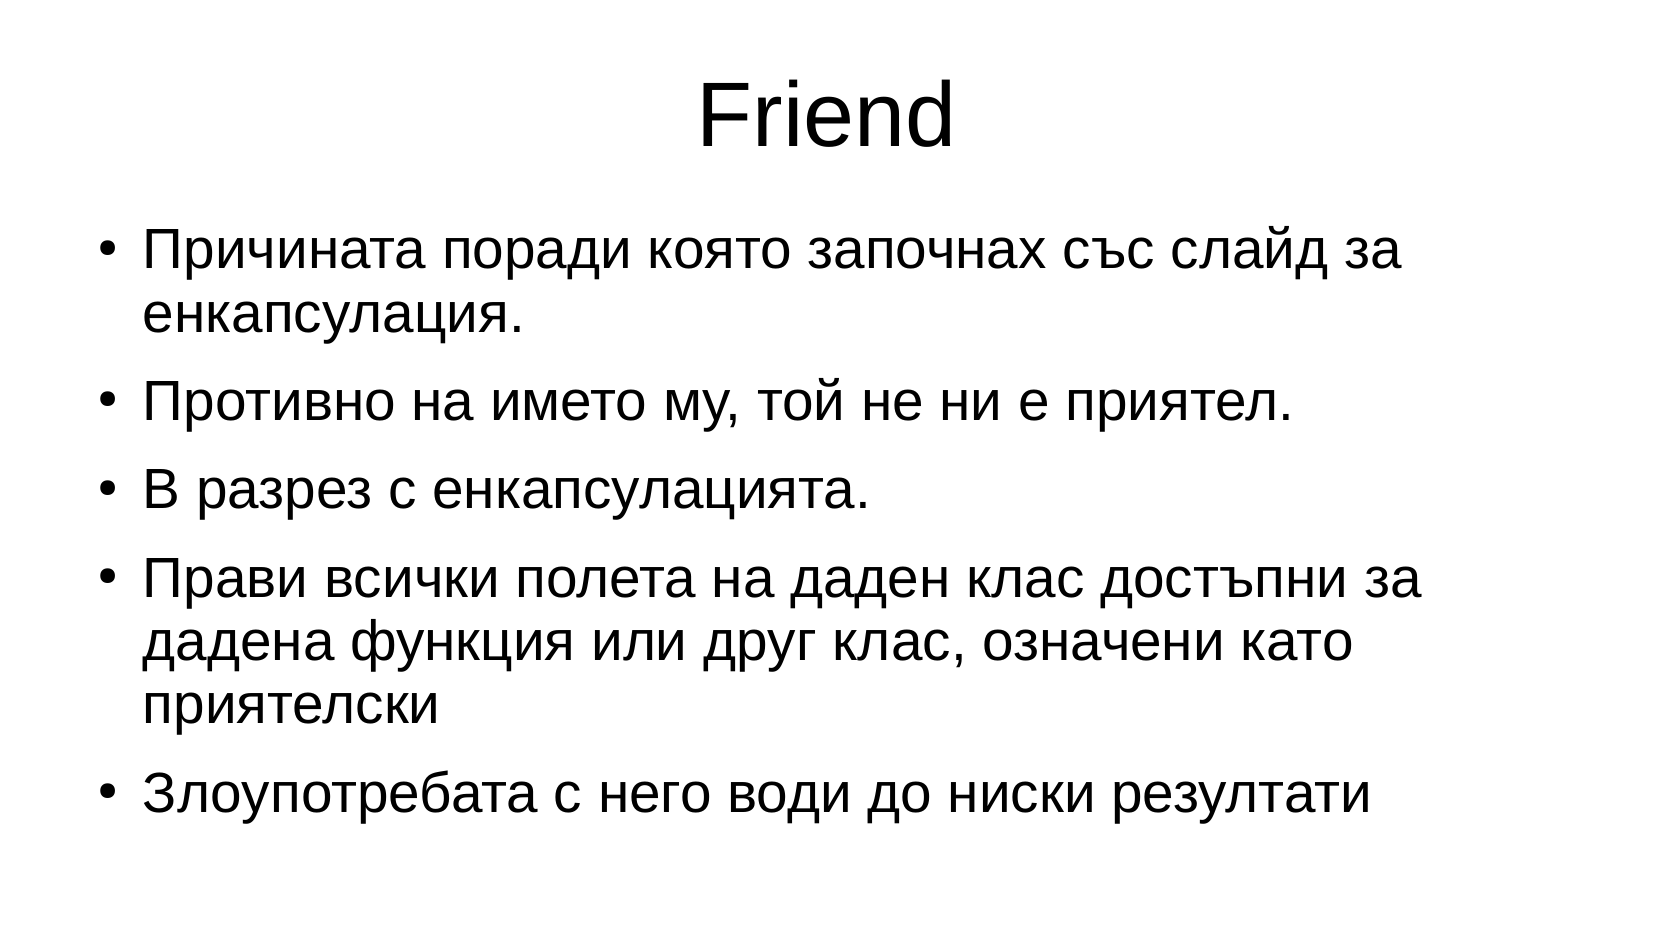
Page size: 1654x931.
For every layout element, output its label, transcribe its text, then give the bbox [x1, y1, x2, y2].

title Friend [82, 37, 1571, 193]
list Причината поради която започнах със слайд за енкапсулация. Противно на името му, той не ни е приятел. В разрез с енкапсулацията. Прави всички полета на даден клас достъпни за дадена функция или друг клас, означени като приятелски Злоупотребата с него води до ниски резултати [82, 217, 1571, 826]
